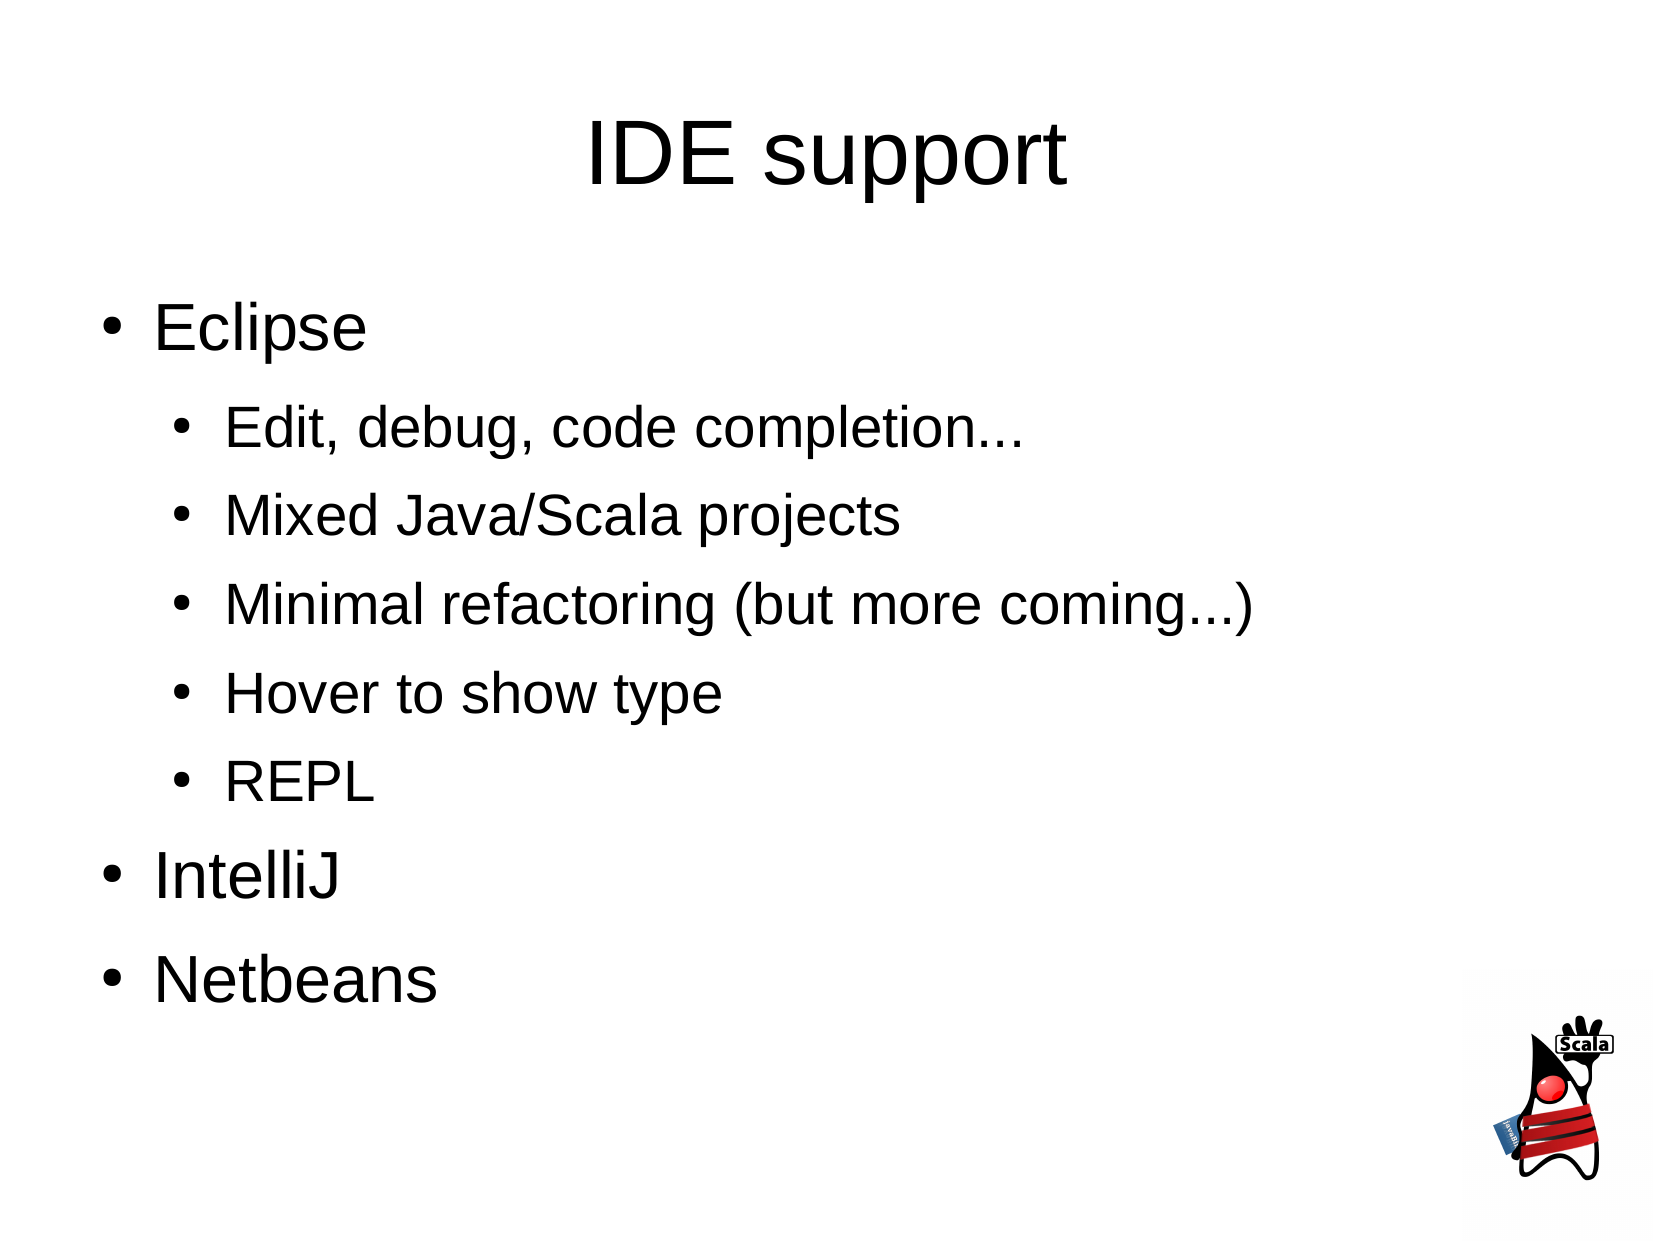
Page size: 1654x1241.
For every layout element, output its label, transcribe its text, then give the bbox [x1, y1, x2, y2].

title IDE support [82, 49, 1571, 257]
picture [1462, 969, 1654, 1241]
list Eclipse Edit, debug, code completion... Mixed Java/Scala projects Minimal refactoring (but more coming...) Hover to show type REPL IntelliJ Netbeans [82, 290, 1571, 1109]
